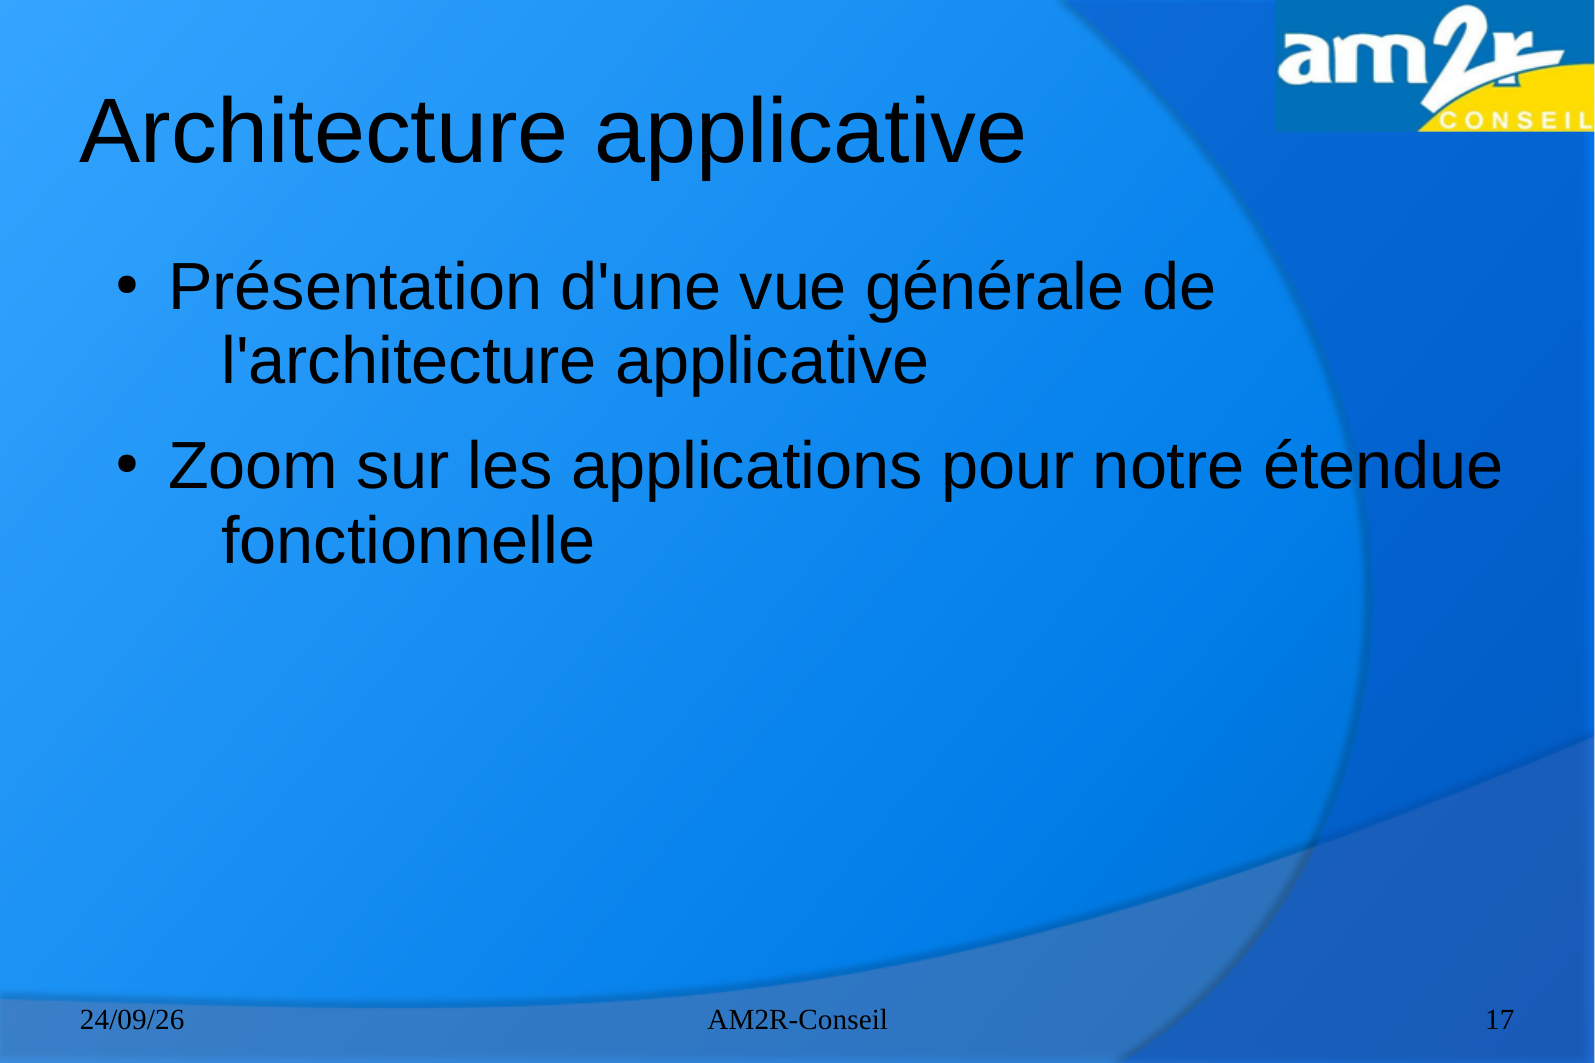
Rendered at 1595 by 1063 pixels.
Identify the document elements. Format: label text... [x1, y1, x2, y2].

title Architecture applicative [79, 49, 1241, 213]
picture [0, 0, 1595, 1063]
list Présentation d'une vue générale de l'architecture applicative Zoom sur les applications pour notre étendue fonctionnelle [79, 248, 1515, 960]
